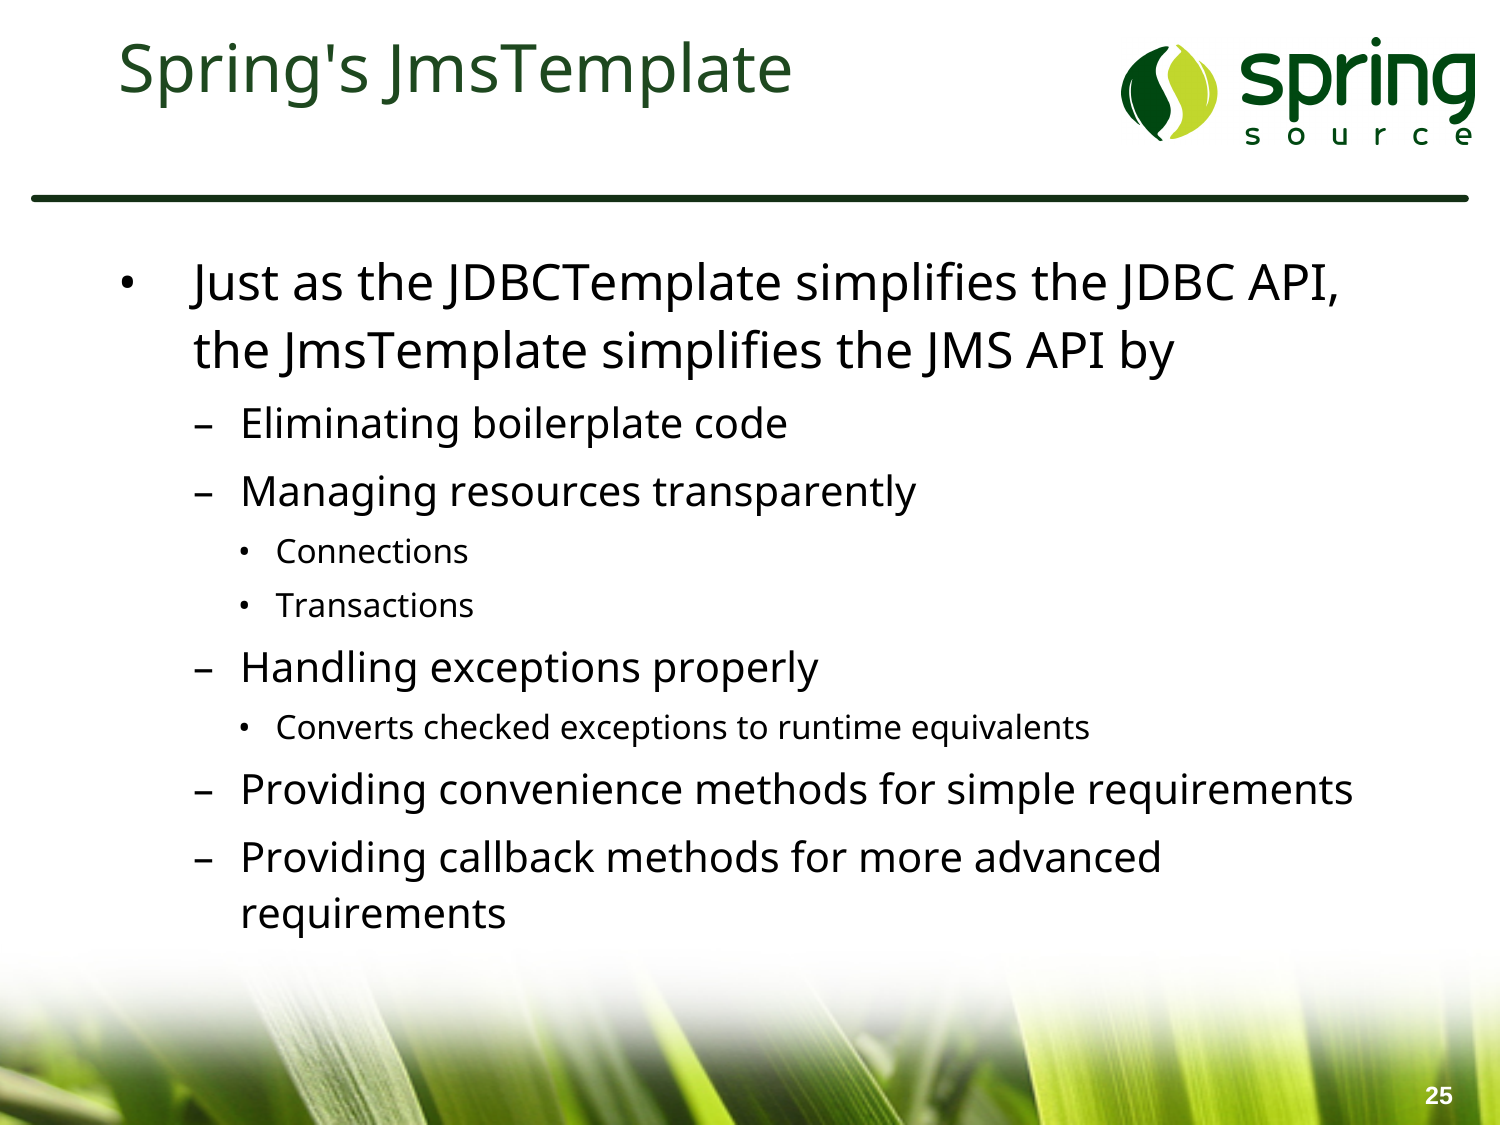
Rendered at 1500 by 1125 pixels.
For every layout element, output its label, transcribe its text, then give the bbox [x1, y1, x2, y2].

picture [0, 944, 1500, 1125]
list Just as the JDBCTemplate simplifies the JDBC API, the JmsTemplate simplifies the JMS API by Eliminating boilerplate code Managing resources transparently Connections Transactions Handling exceptions properly Converts checked exceptions to runtime equivalents Providing convenience methods for simple requirements Providing callback methods for more advanced requirements [103, 239, 1394, 994]
title Spring's JmsTemplate [104, 13, 1137, 177]
picture [1137, 37, 1475, 145]
